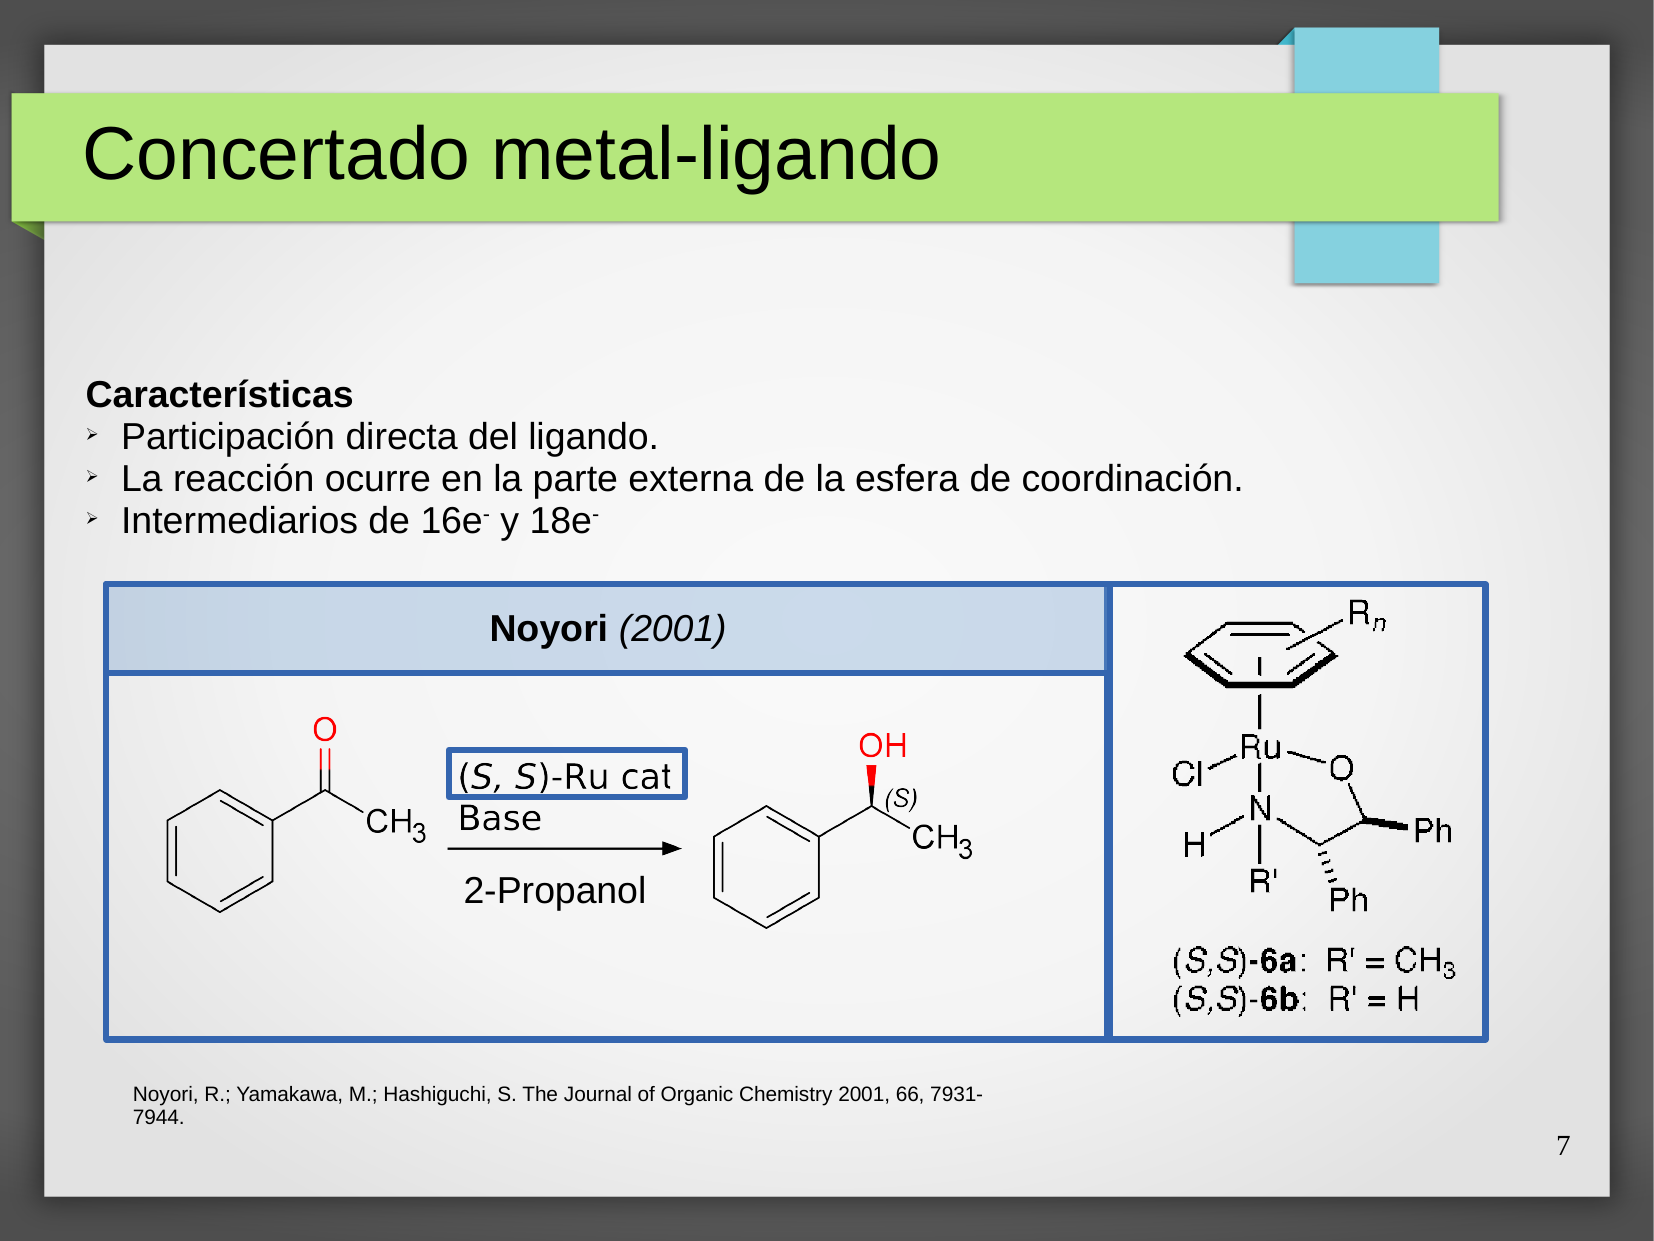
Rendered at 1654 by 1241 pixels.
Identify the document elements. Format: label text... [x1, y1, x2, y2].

picture [0, 0, 1654, 1241]
text_box Noyori (2001) [106, 584, 1111, 674]
title Concertado metal-ligando [82, 94, 1264, 213]
text_box 2-Propanol [448, 862, 662, 920]
text_box Características Participación directa del ligando. La reacción ocurre en la parte externa de la esfera de coordinación. Intermediarios de 16e- y 18e- [70, 366, 1512, 549]
text_box Noyori, R.; Yamakawa, M.; Hashiguchi, S. The Journal of Organic Chemistry 2001, 66, 7931-7944. [118, 1074, 1050, 1113]
